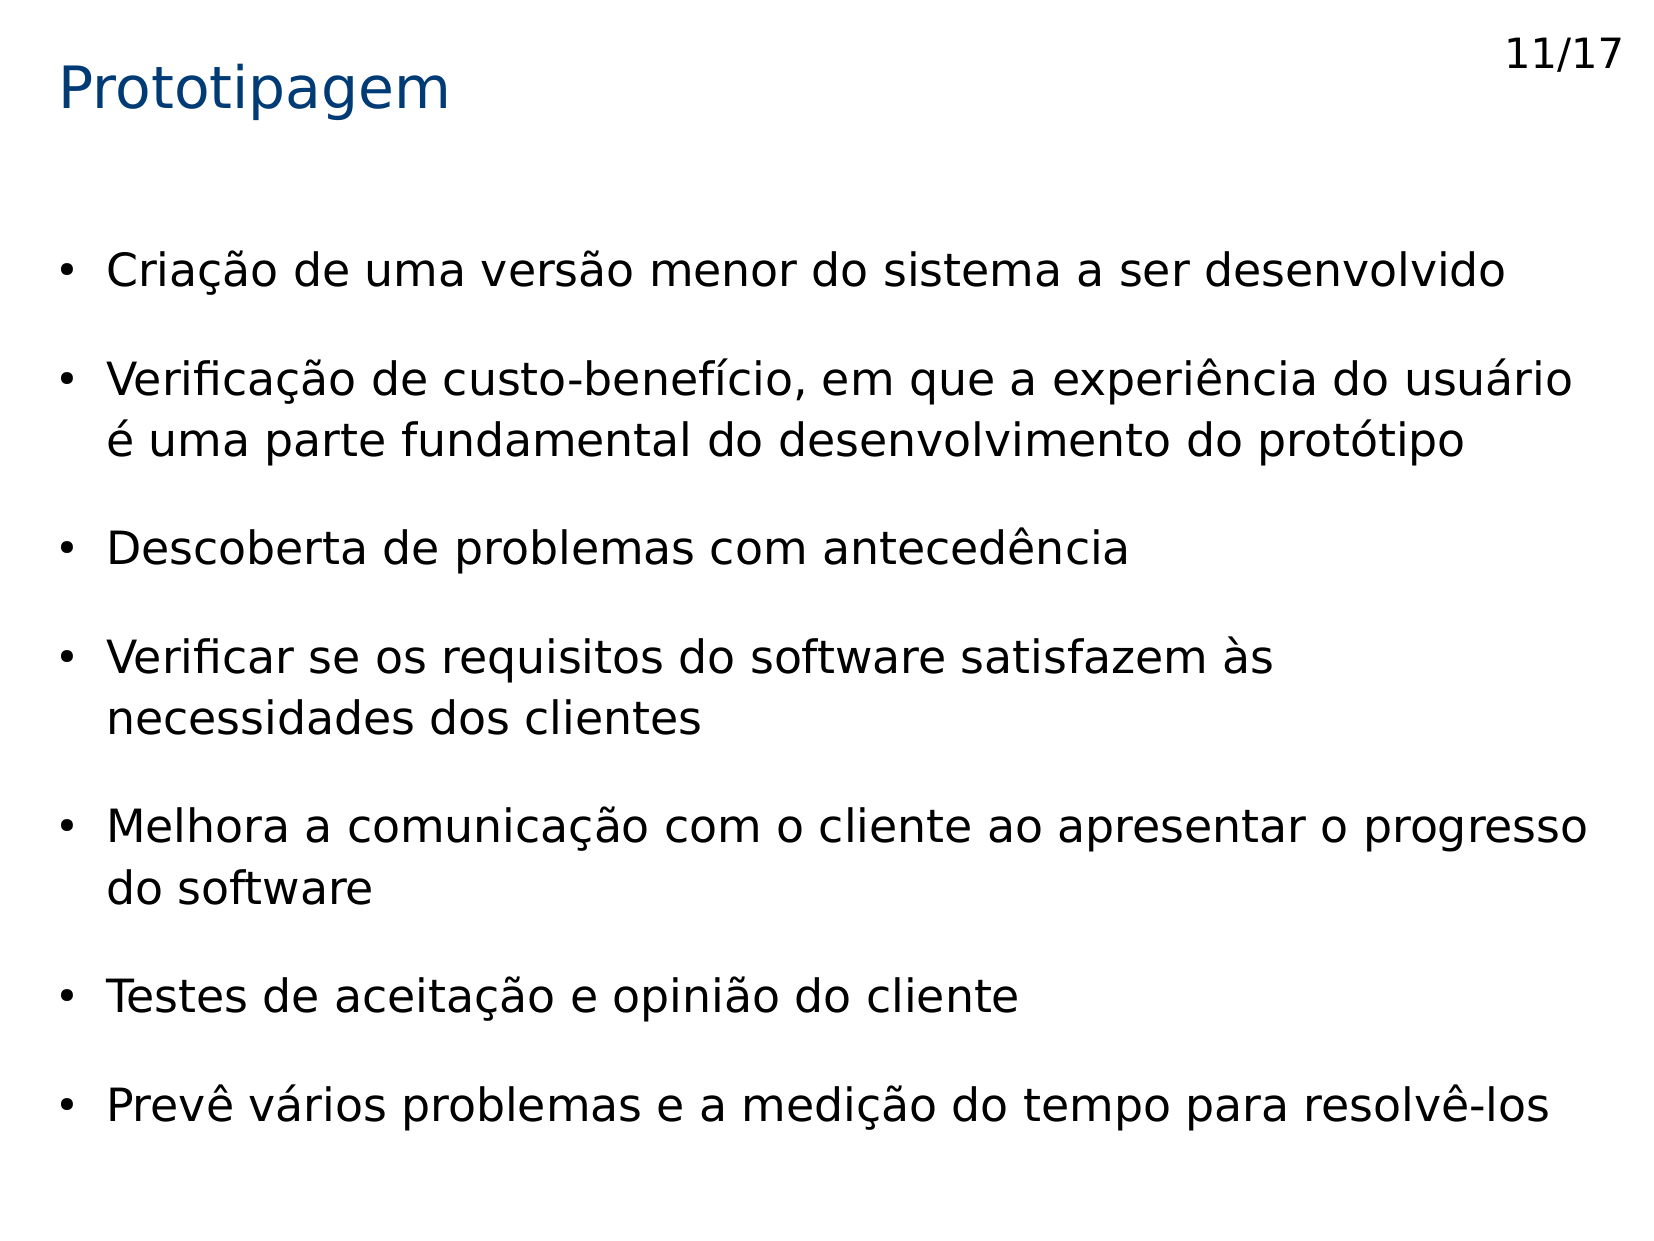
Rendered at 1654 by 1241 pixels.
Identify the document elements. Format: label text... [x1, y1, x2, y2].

list Criação de uma versão menor do sistema a ser desenvolvido Verificação de custo-benefício, em que a experiência do usuário é uma parte fundamental do desenvolvimento do protótipo Descoberta de problemas com antecedência Verificar se os requisitos do software satisfazem às necessidades dos clientes Melhora a comunicação com o cliente ao apresentar o progresso do software Testes de aceitação e opinião do cliente Prevê vários problemas e a medição do tempo para resolvê-los [59, 236, 1595, 1211]
title Prototipagem [59, 29, 1506, 148]
